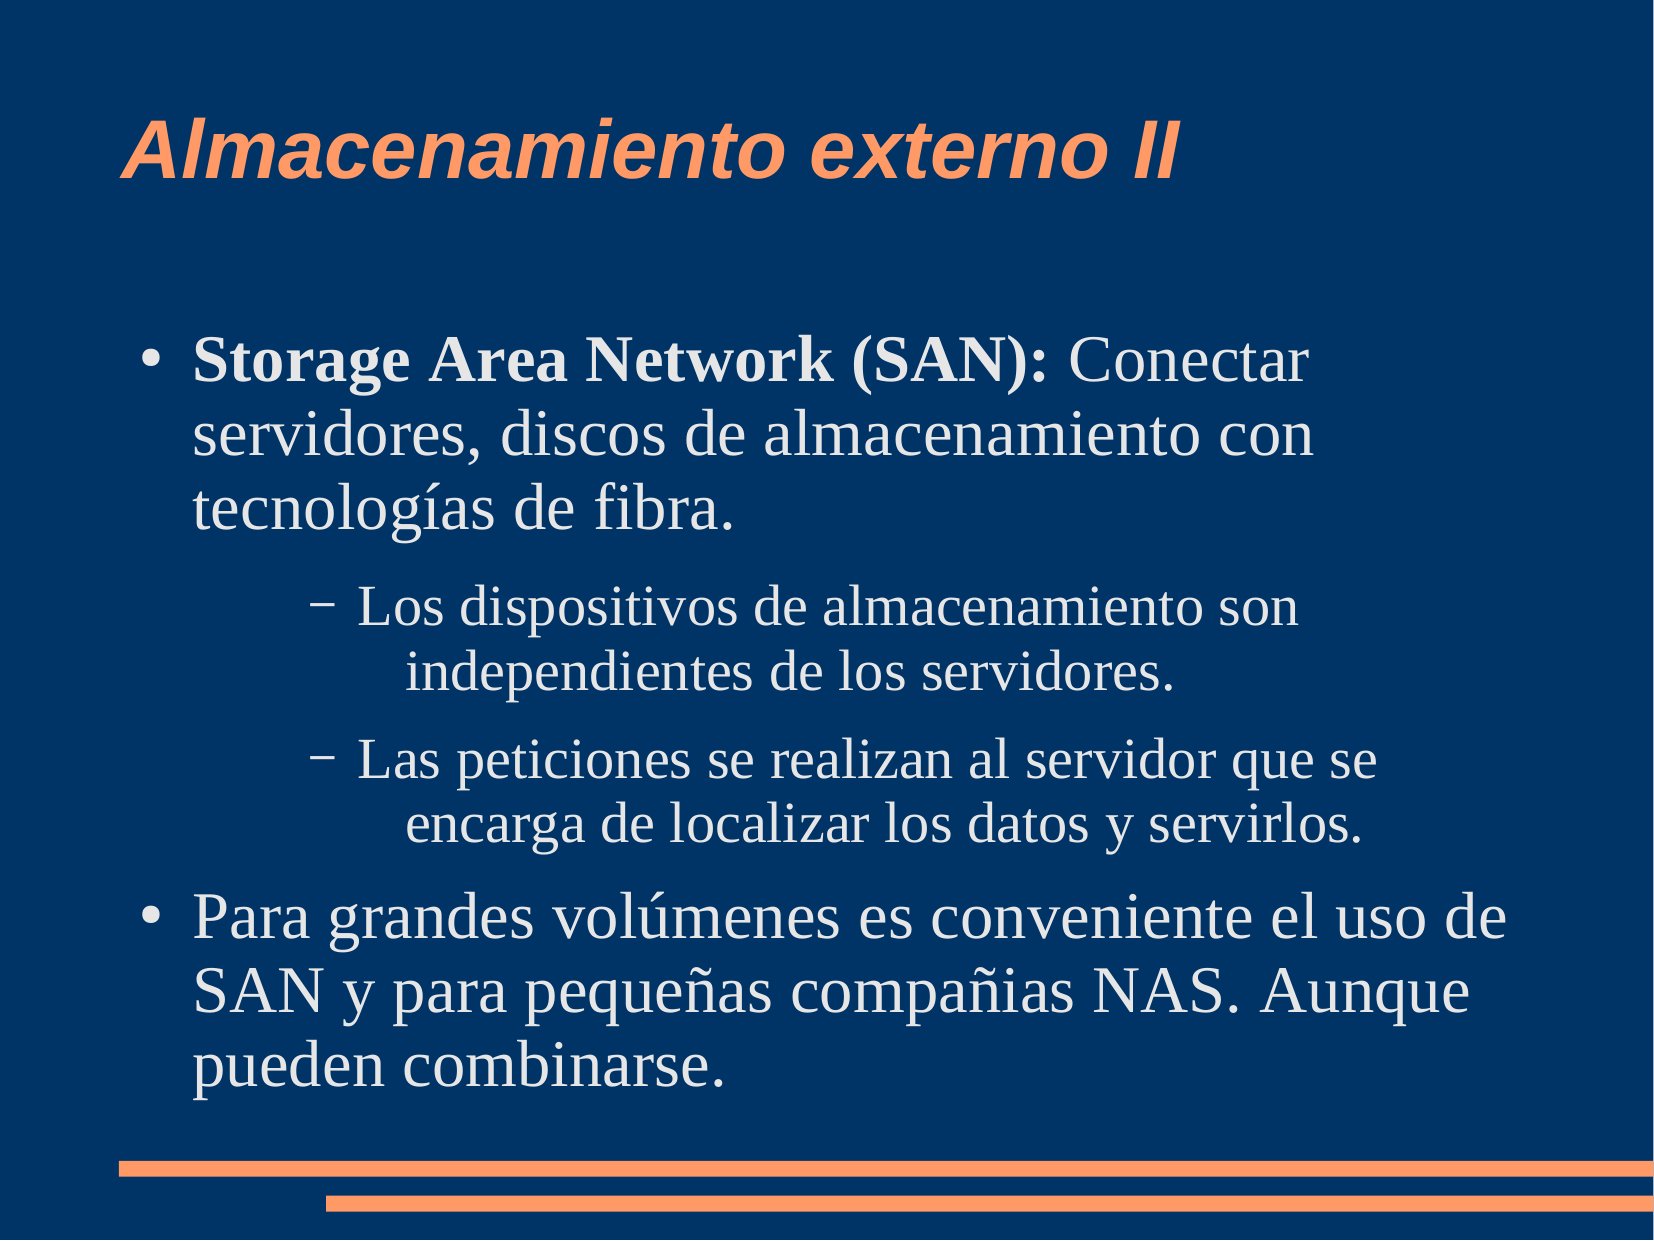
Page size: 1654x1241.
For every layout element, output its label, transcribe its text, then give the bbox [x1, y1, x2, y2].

list Storage Area Network (SAN): Conectar servidores, discos de almacenamiento con tecnologías de fibra. Los dispositivos de almacenamiento son independientes de los servidores. Las peticiones se realizan al servidor que se encarga de localizar los datos y servirlos. Para grandes volúmenes es conveniente el uso de SAN y para pequeñas compañias NAS. Aunque pueden combinarse. [121, 322, 1561, 1118]
title Almacenamiento externo II [121, 53, 1534, 246]
